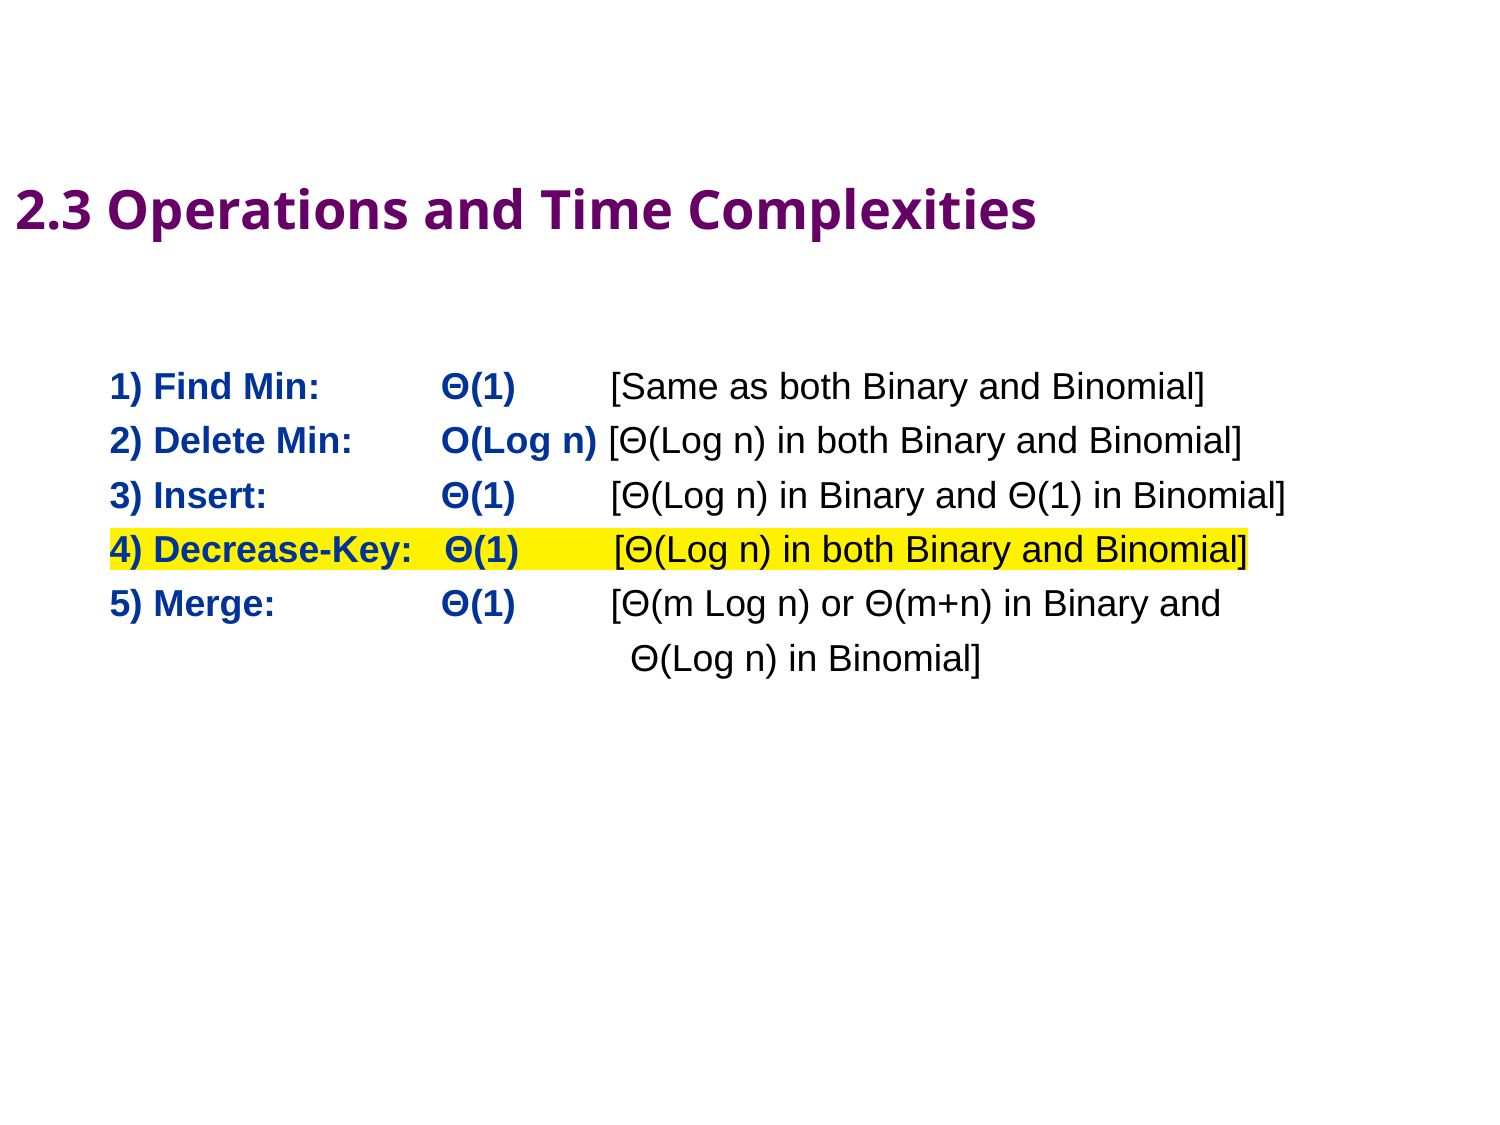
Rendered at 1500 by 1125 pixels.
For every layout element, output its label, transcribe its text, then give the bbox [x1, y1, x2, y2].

title 2.3 Operations and Time Complexities [0, 153, 1500, 279]
list 1) Find Min: Θ(1) [Same as both Binary and Binomial] 2) Delete Min: O(Log n) [Θ(Log n) in both Binary and Binomial] 3) Insert: Θ(1) [Θ(Log n) in Binary and Θ(1) in Binomial] 4) Decrease-Key: Θ(1) [Θ(Log n) in both Binary and Binomial] 5) Merge: Θ(1) [Θ(m Log n) or Θ(m+n) in Binary and Θ(Log n) in Binomial] [94, 354, 1383, 1125]
